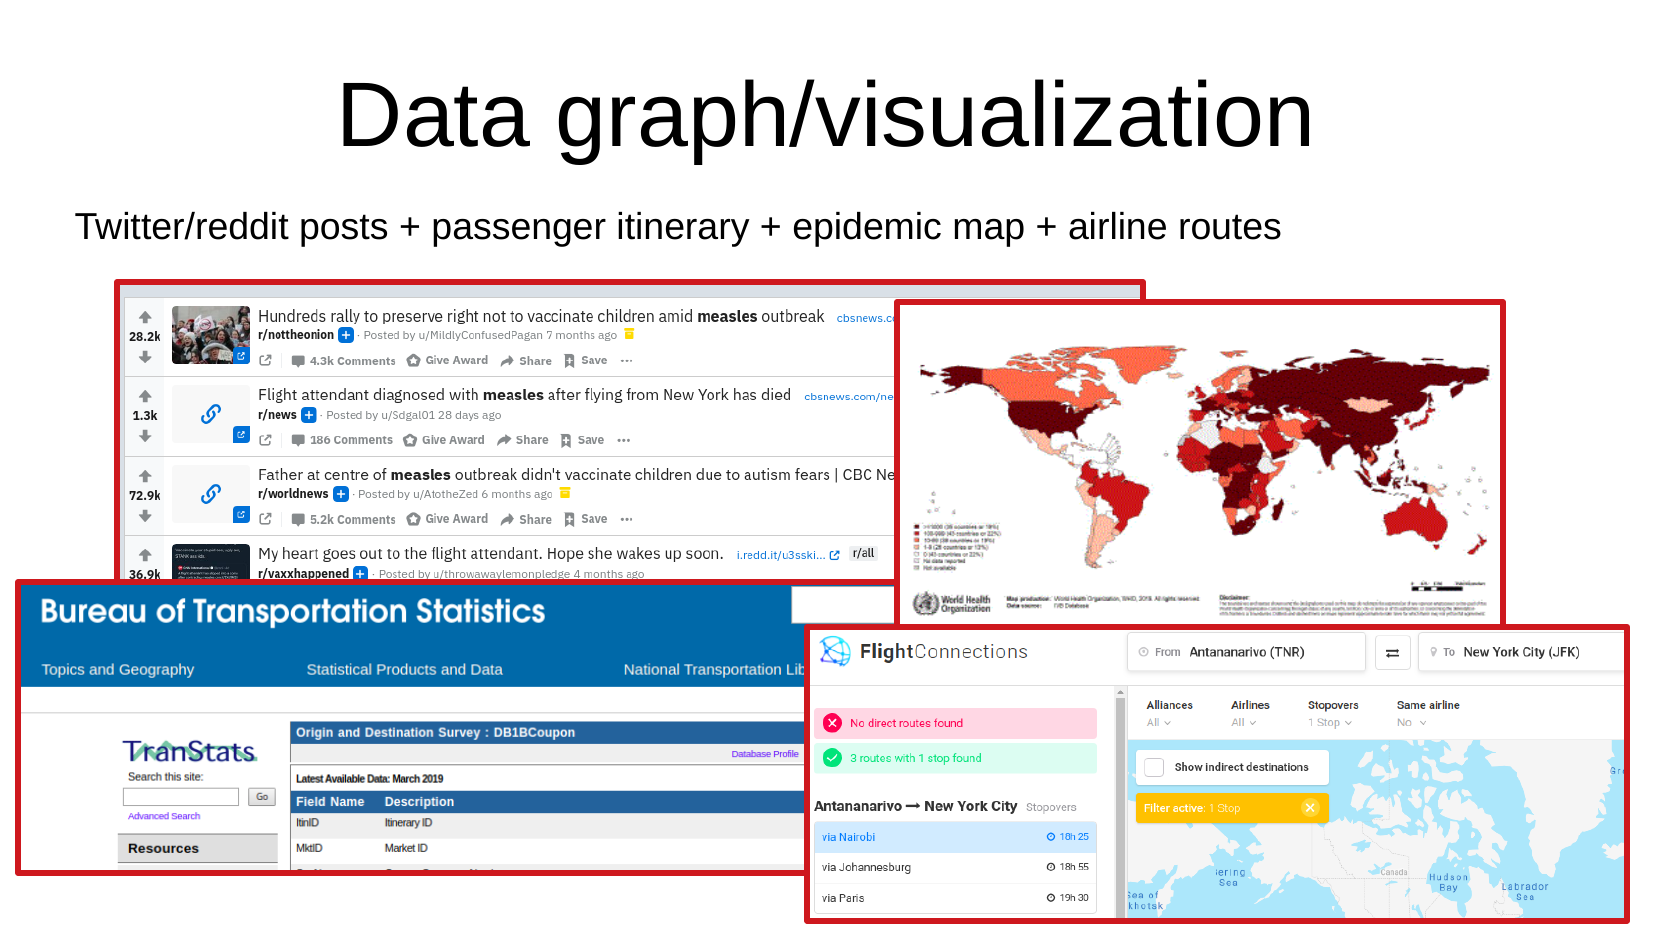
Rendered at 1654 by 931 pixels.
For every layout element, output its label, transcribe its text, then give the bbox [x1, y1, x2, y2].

title Data graph/visualization [82, 37, 1571, 193]
picture [120, 285, 1141, 579]
picture [810, 630, 1625, 918]
picture [20, 585, 894, 871]
text_box Twitter/reddit posts + passenger itinerary + epidemic map + airline routes [59, 198, 1298, 256]
picture [900, 305, 1501, 624]
